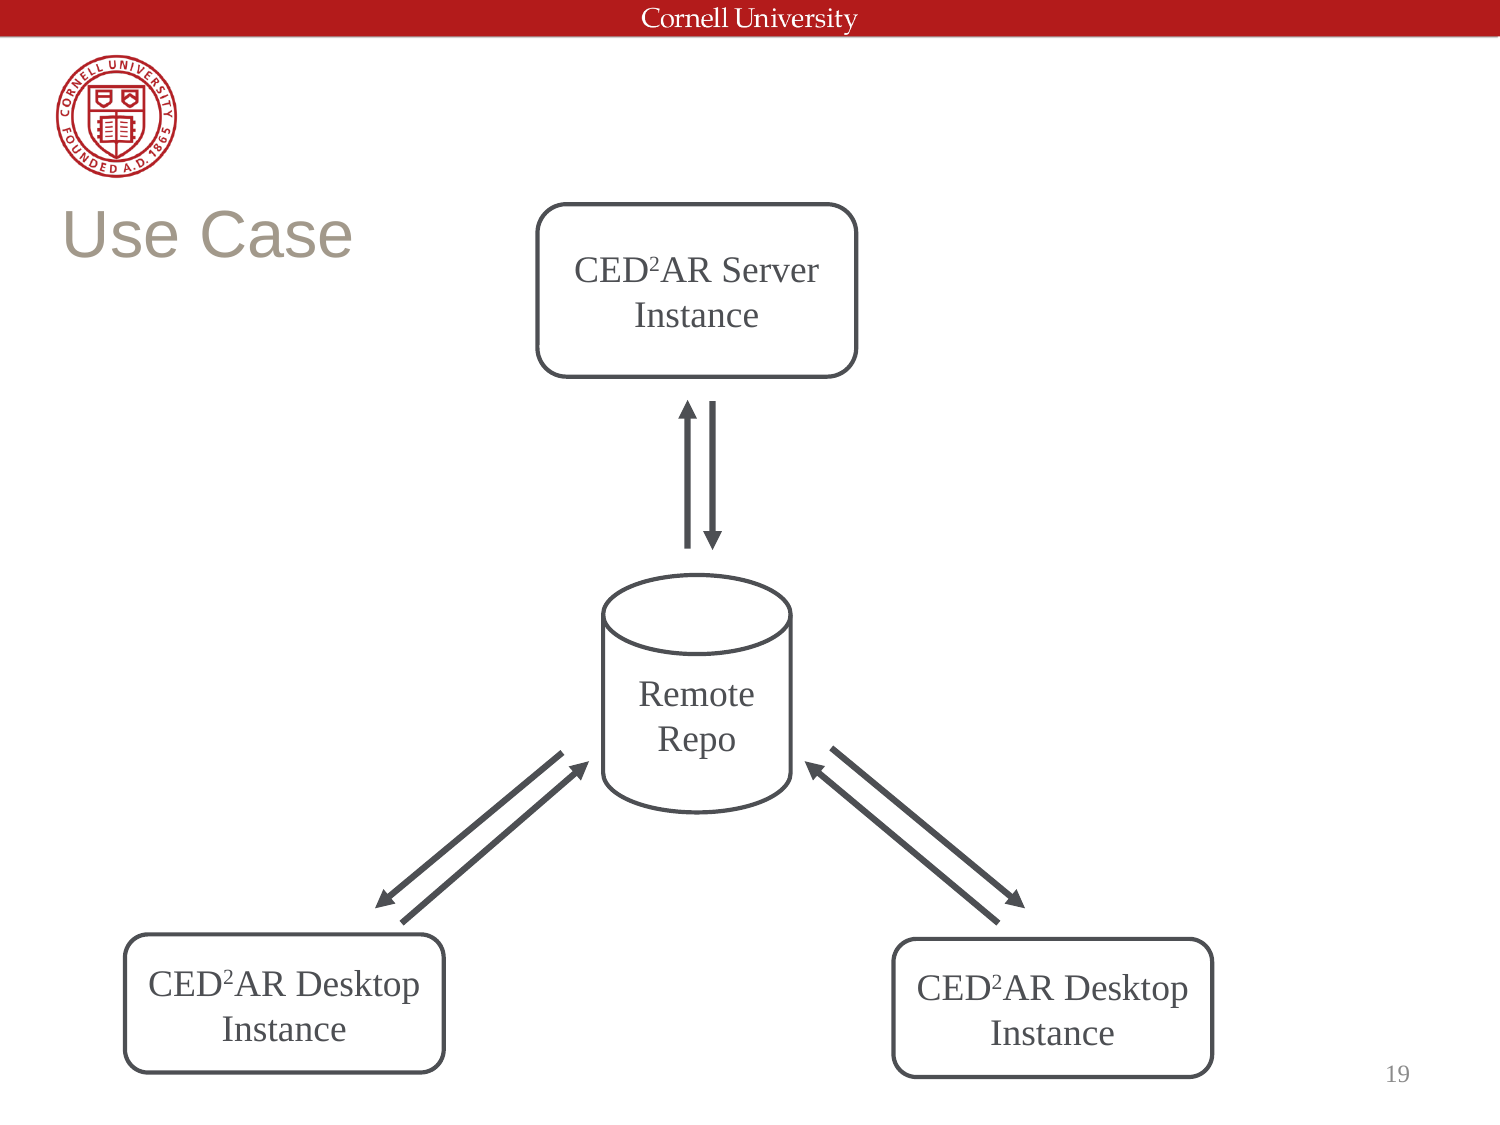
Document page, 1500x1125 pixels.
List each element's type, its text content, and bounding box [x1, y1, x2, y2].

picture [50, 50, 195, 174]
text_box Remote Repo [603, 574, 791, 813]
text_box CED2AR Desktop Instance [124, 934, 444, 1073]
slide_number <number> [1074, 1042, 1425, 1103]
picture [635, 0, 860, 60]
text_box CED2AR Desktop Instance [893, 938, 1213, 1078]
text_box CED2AR Server Instance [537, 204, 857, 377]
title Use Case [46, 174, 1471, 288]
